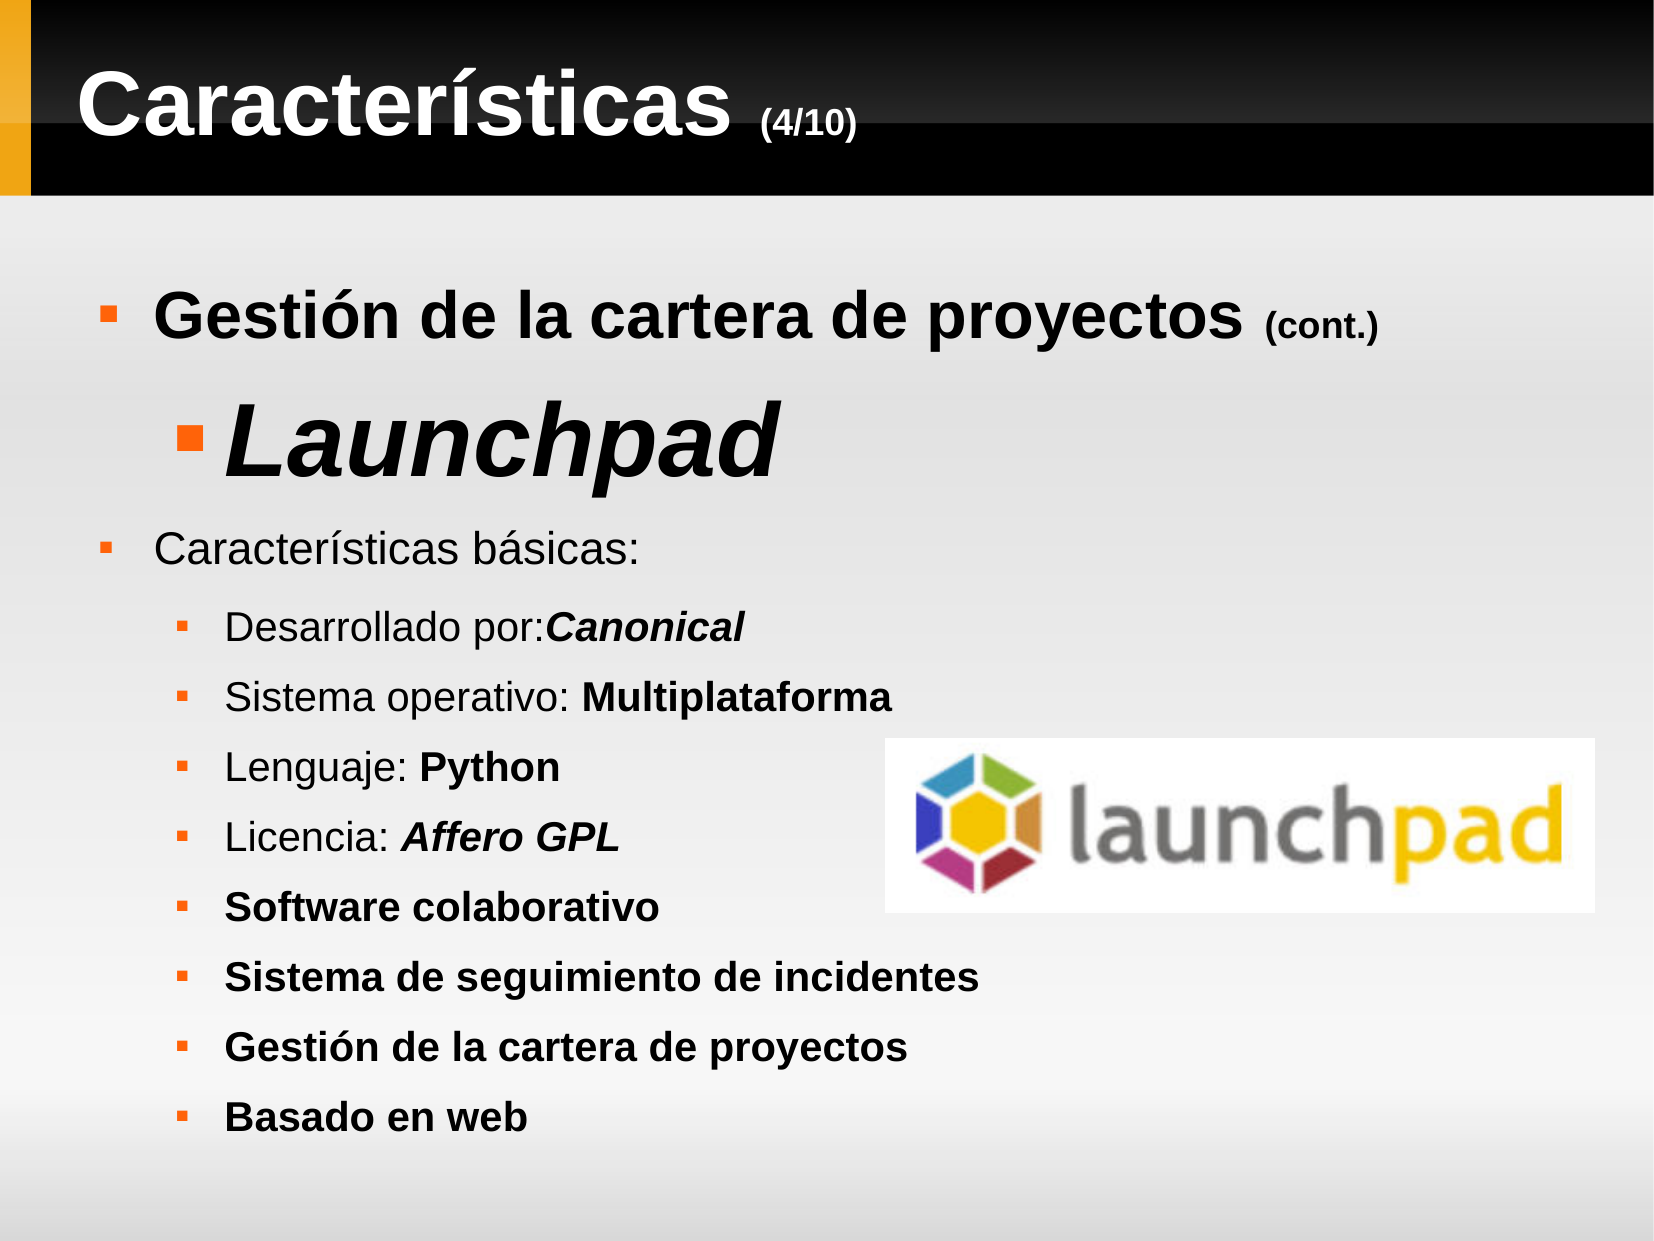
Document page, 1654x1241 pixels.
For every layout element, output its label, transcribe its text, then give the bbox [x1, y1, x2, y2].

picture [0, 0, 1654, 1241]
list Gestión de la cartera de proyectos (cont.) Launchpad Características básicas: Desarrollado por:Canonical Sistema operativo: Multiplataforma Lenguaje: Python Licencia: Affero GPL Software colaborativo Sistema de seguimiento de incidentes Gestión de la cartera de proyectos Basado en web [82, 278, 1571, 1141]
title Características (4/10) [76, 0, 1565, 208]
